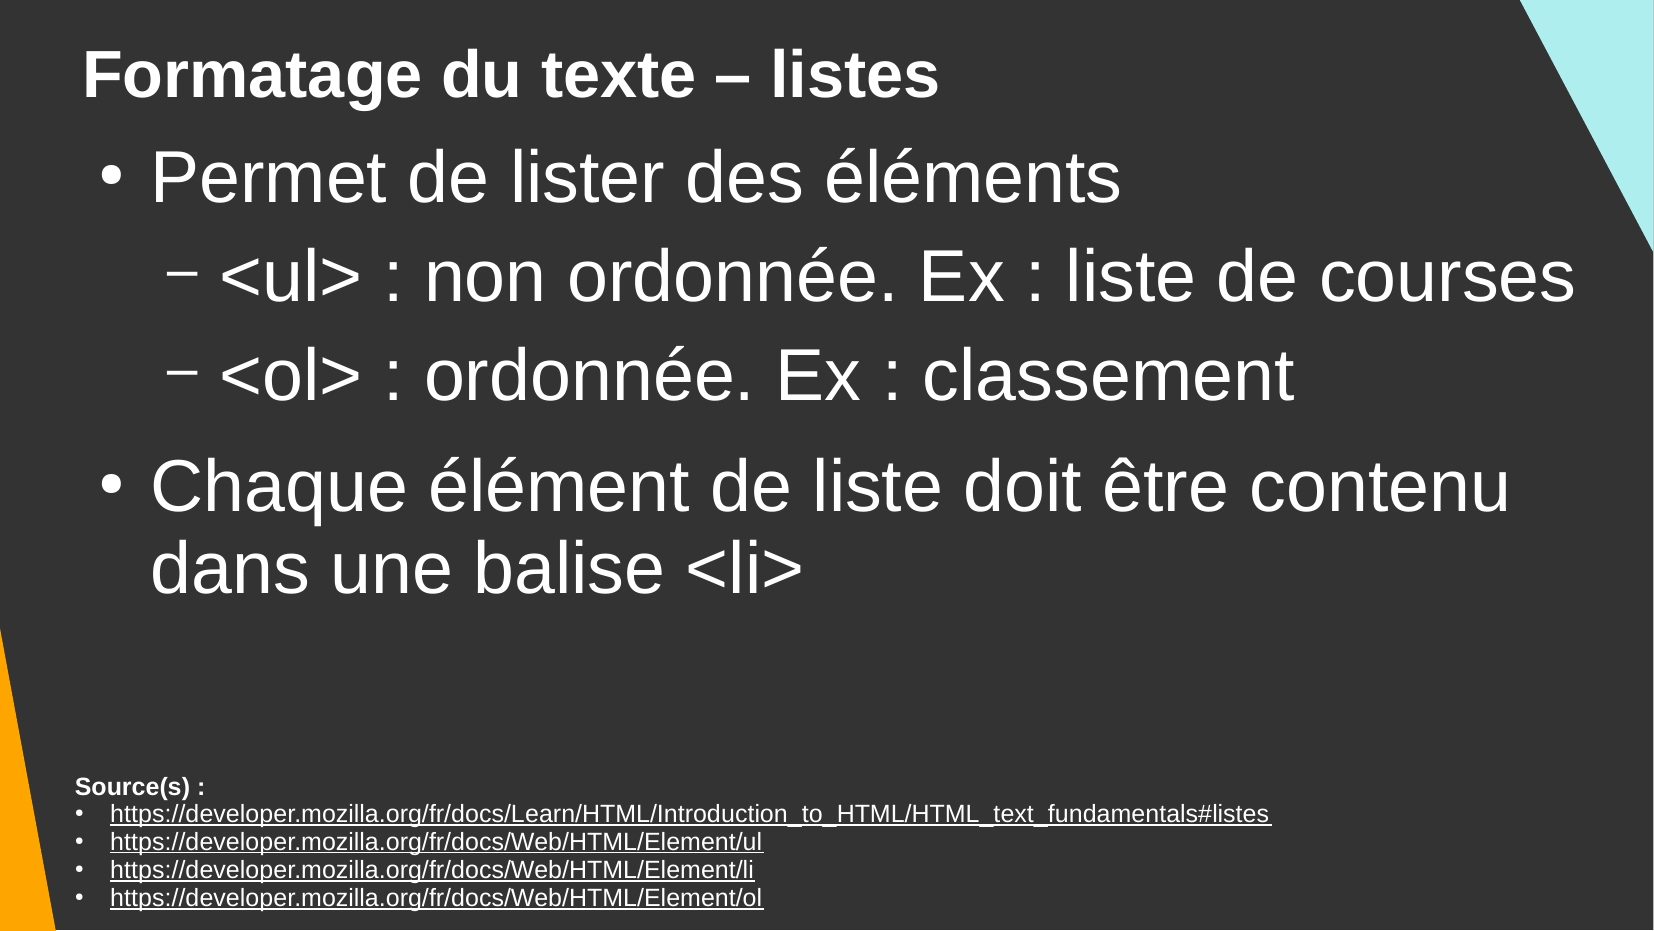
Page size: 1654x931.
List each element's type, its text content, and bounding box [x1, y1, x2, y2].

text_box Source(s) : https://developer.mozilla.org/fr/docs/Learn/HTML/Introduction_to_HTML/HTML_text_fundamentals#listes https://developer.mozilla.org/fr/docs/Web/HTML/Element/ul https://developer.mozilla.org/fr/docs/Web/HTML/Element/li https://developer.mozilla.org/fr/docs/Web/HTML/Element/ol [60, 764, 1546, 920]
text_box [0, 628, 56, 931]
text_box [1519, 0, 1654, 254]
title Formatage du texte – listes [82, 37, 1571, 114]
list Permet de lister des éléments <ul> : non ordonnée. Ex : liste de courses <ol> : ordonnée. Ex : classement Chaque élément de liste doit être contenu dans une balise <li> [80, 135, 1605, 683]
